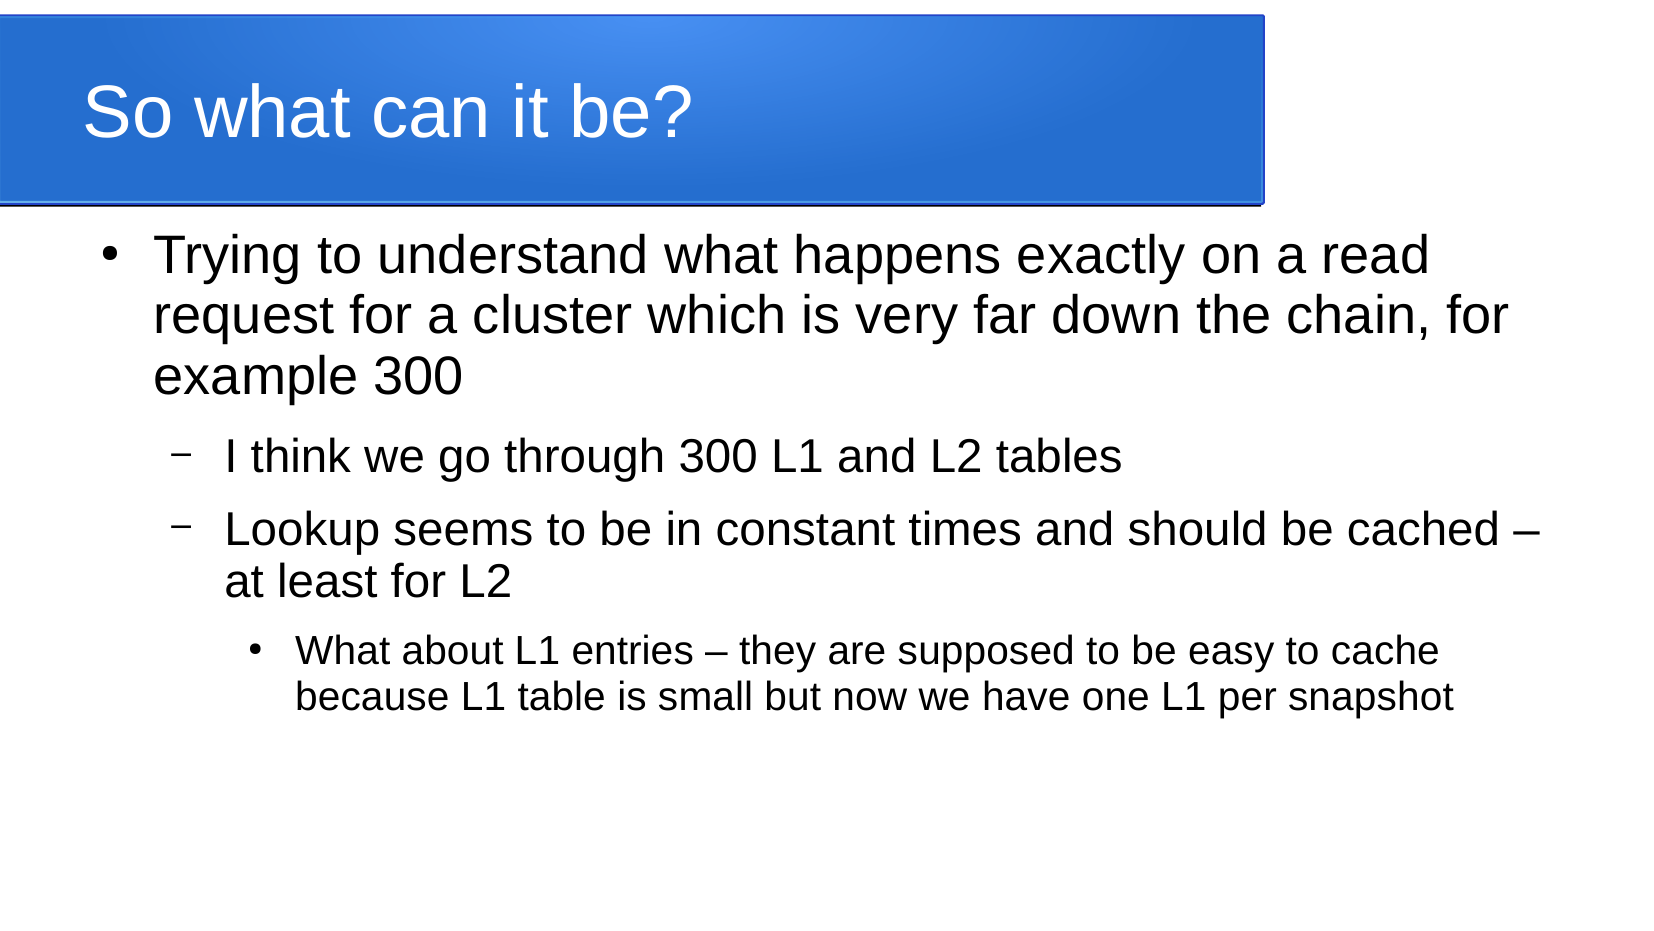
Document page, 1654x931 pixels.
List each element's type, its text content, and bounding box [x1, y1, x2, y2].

title So what can it be? [82, 35, 1235, 189]
list Trying to understand what happens exactly on a read request for a cluster which is very far down the chain, for example 300 I think we go through 300 L1 and L2 tables Lookup seems to be in constant times and should be cached – at least for L2 What about L1 entries – they are supposed to be easy to cache because L1 table is small but now we have one L1 per snapshot [82, 224, 1571, 764]
